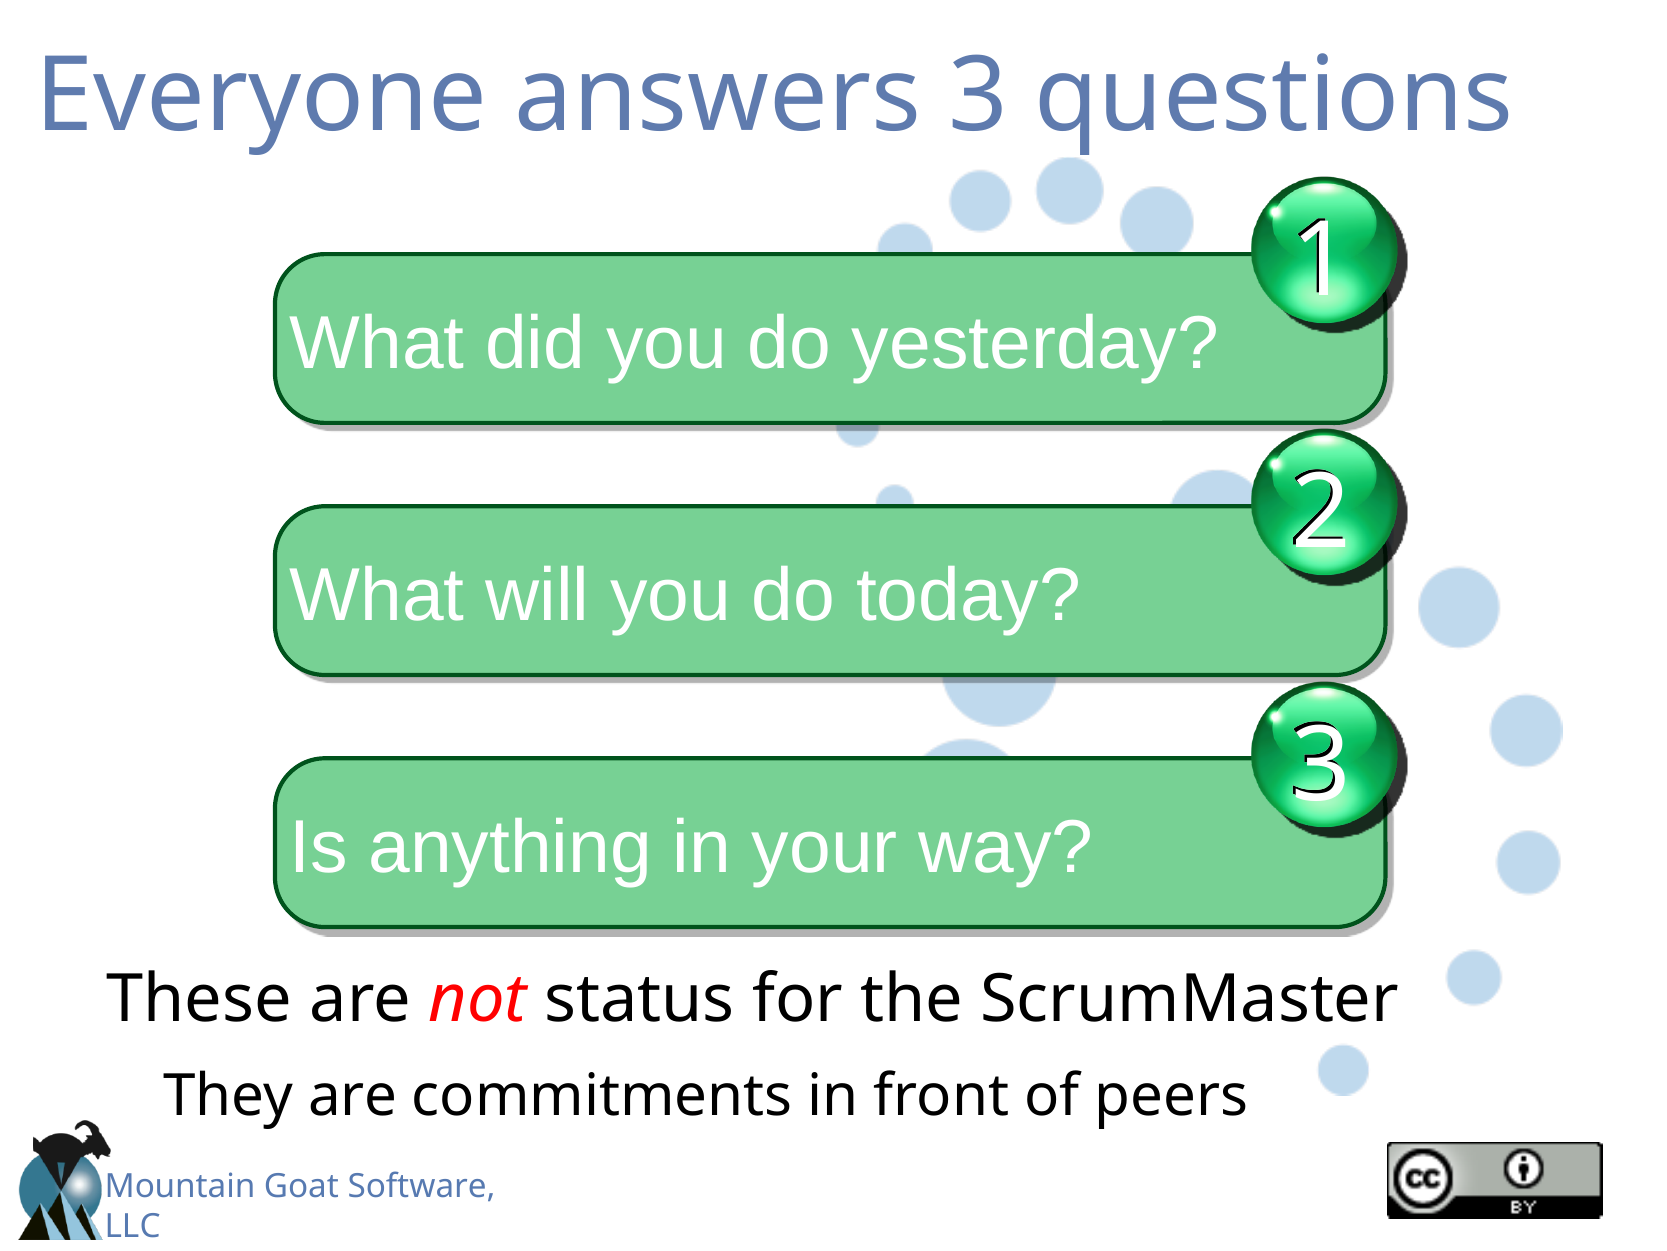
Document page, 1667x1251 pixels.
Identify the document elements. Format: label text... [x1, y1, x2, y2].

title Everyone answers 3 questions [29, 2, 1667, 178]
picture [835, 172, 1563, 964]
text_box What will you do today? [274, 506, 1386, 676]
text_box Is anything in your way? [274, 758, 1386, 928]
text_box What did you do yesterday? [274, 254, 1386, 423]
text_box 3 [1277, 687, 1366, 825]
picture [1387, 1152, 1603, 1219]
text_box 2 [1277, 435, 1366, 573]
text_box 1 [1277, 183, 1366, 321]
picture [18, 1120, 111, 1240]
list These are not status for the ScrumMaster They are commitments in front of peers [59, 964, 1612, 1152]
